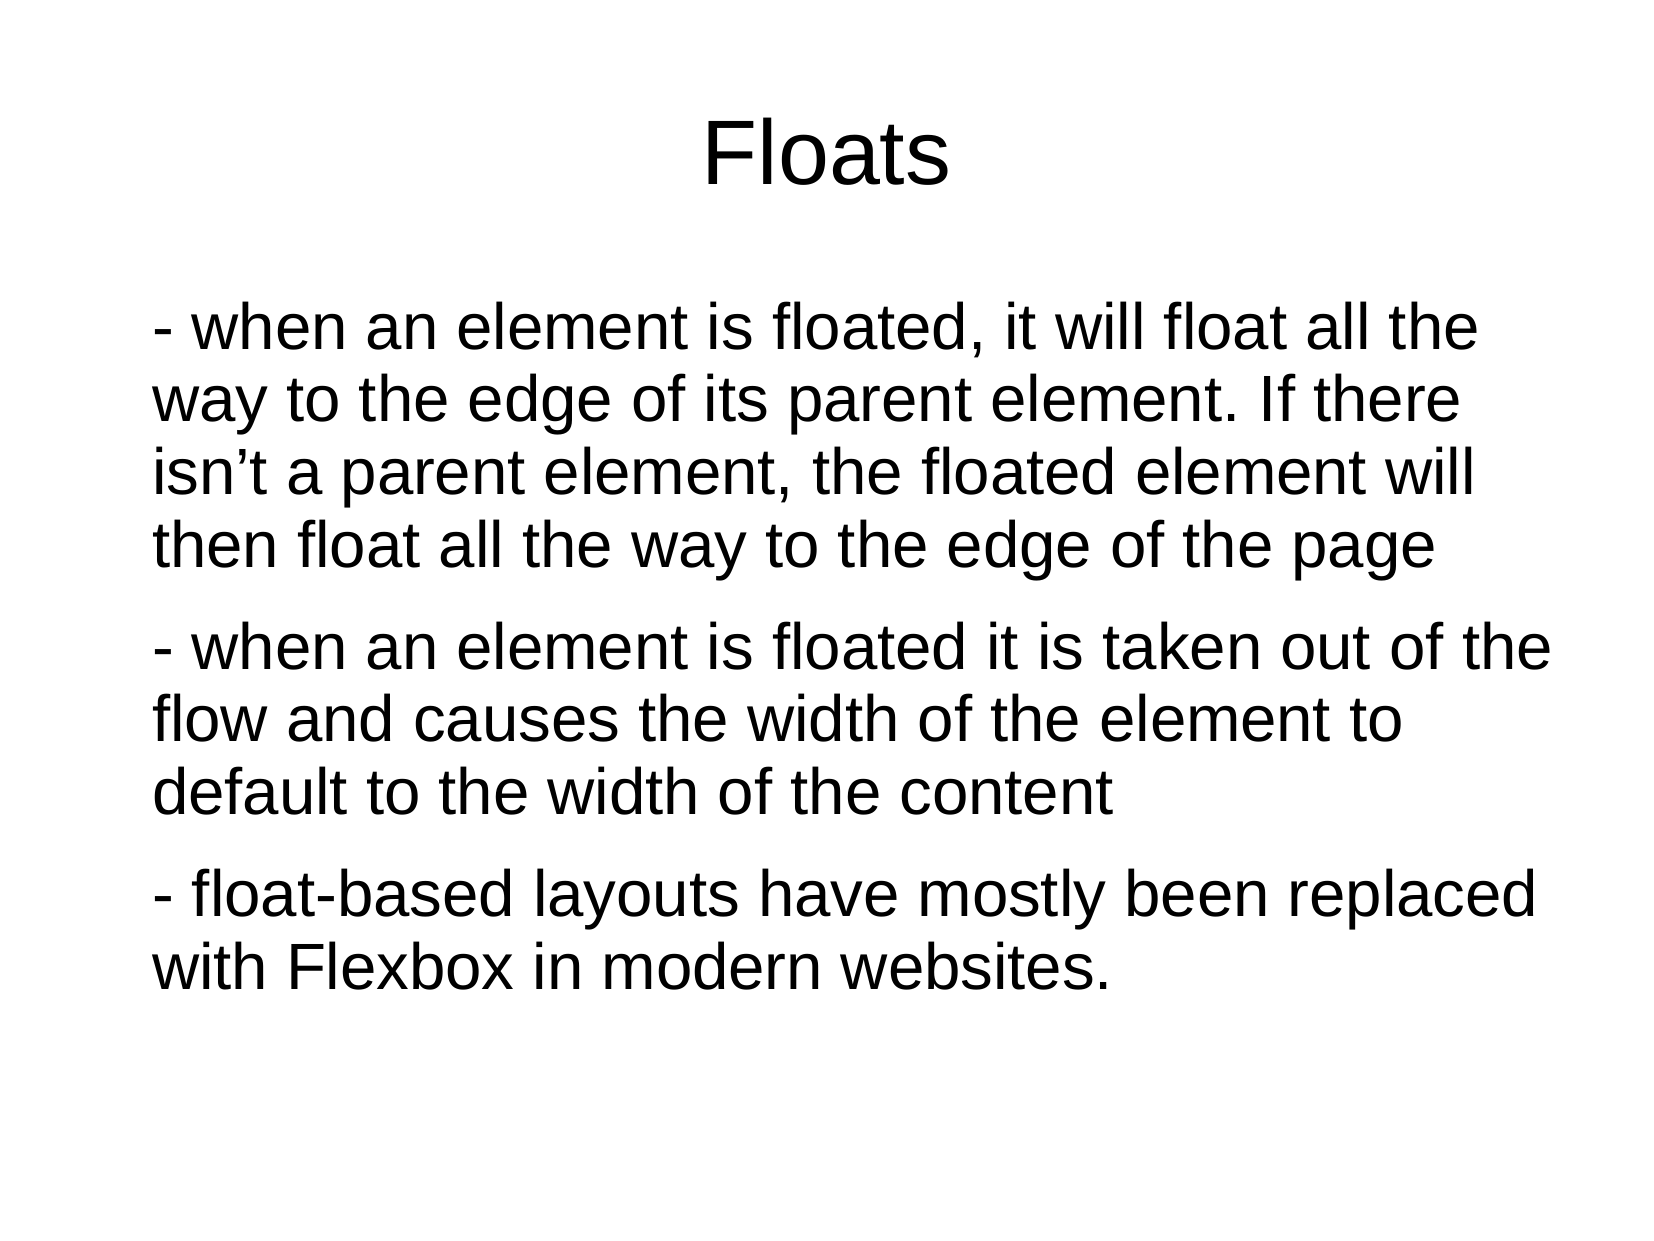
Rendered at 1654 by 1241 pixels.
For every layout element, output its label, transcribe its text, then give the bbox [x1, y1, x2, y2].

list - when an element is floated, it will float all the way to the edge of its parent element. If there isn’t a parent element, the floated element will then float all the way to the edge of the page - when an element is floated it is taken out of the flow and causes the width of the element to default to the width of the content - float-based layouts have mostly been replaced with Flexbox in modern websites. [82, 290, 1571, 1010]
title Floats [82, 49, 1571, 257]
